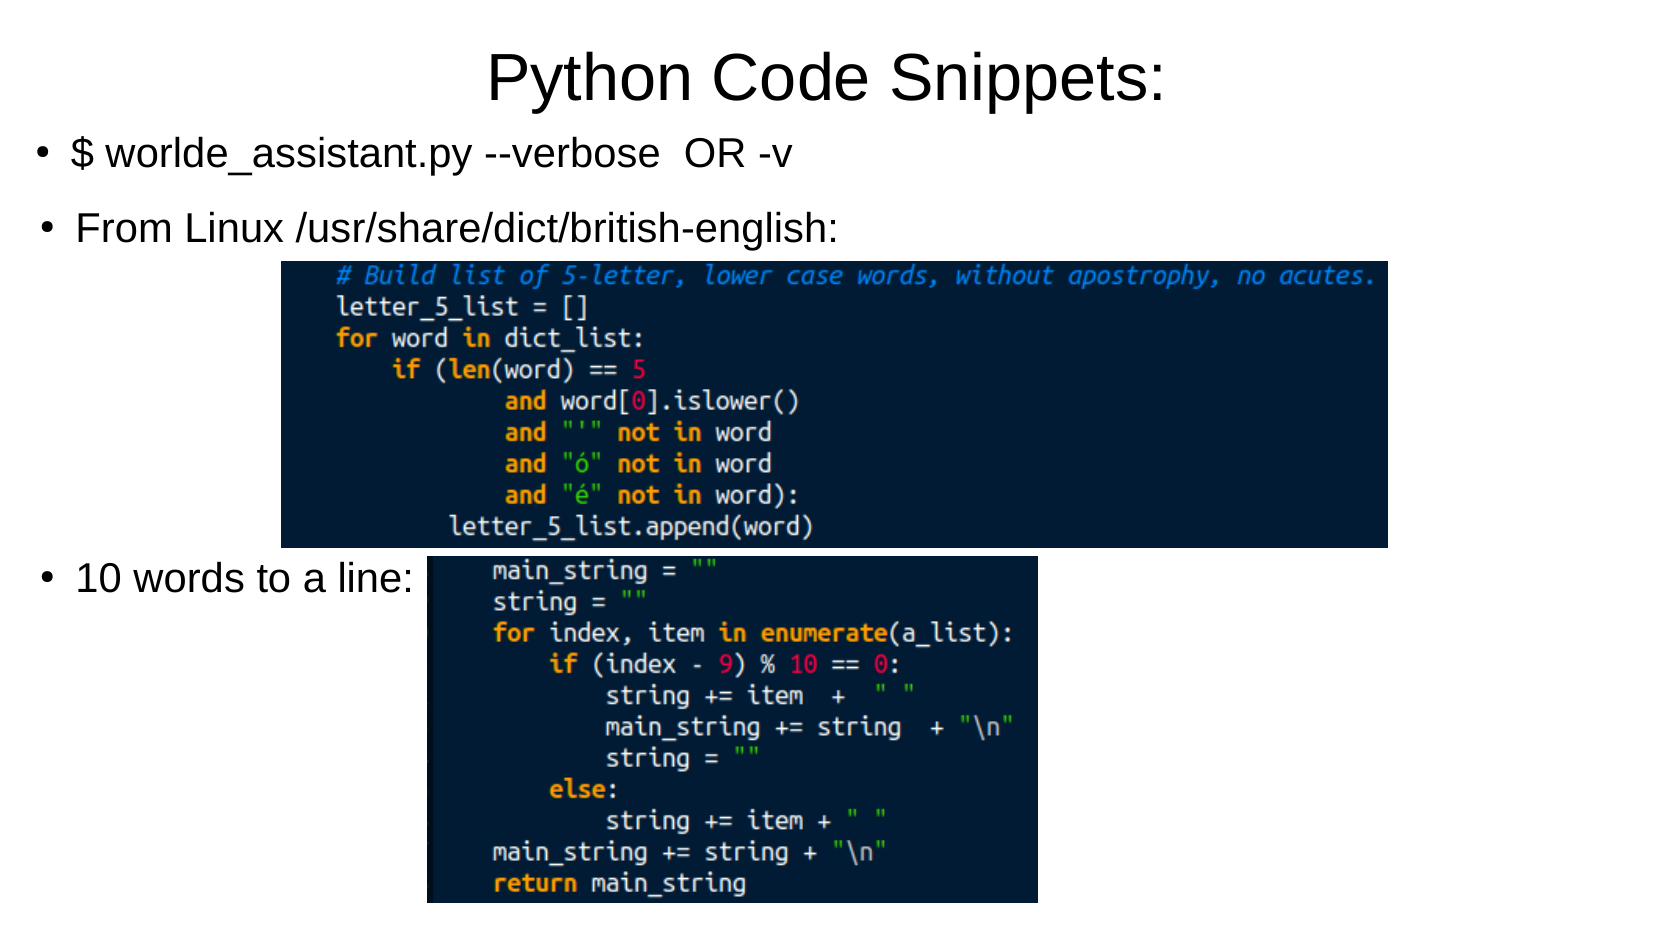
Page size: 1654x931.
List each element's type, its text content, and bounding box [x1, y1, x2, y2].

text_box 10 words to a line: [39, 555, 1529, 602]
title Python Code Snippets: [82, 37, 1571, 119]
picture [427, 556, 1038, 904]
subtitle $ worlde_assistant.py --verbose OR -v [35, 129, 1524, 177]
picture [281, 261, 1388, 548]
text_box From Linux /usr/share/dict/british-english: [39, 205, 1529, 252]
